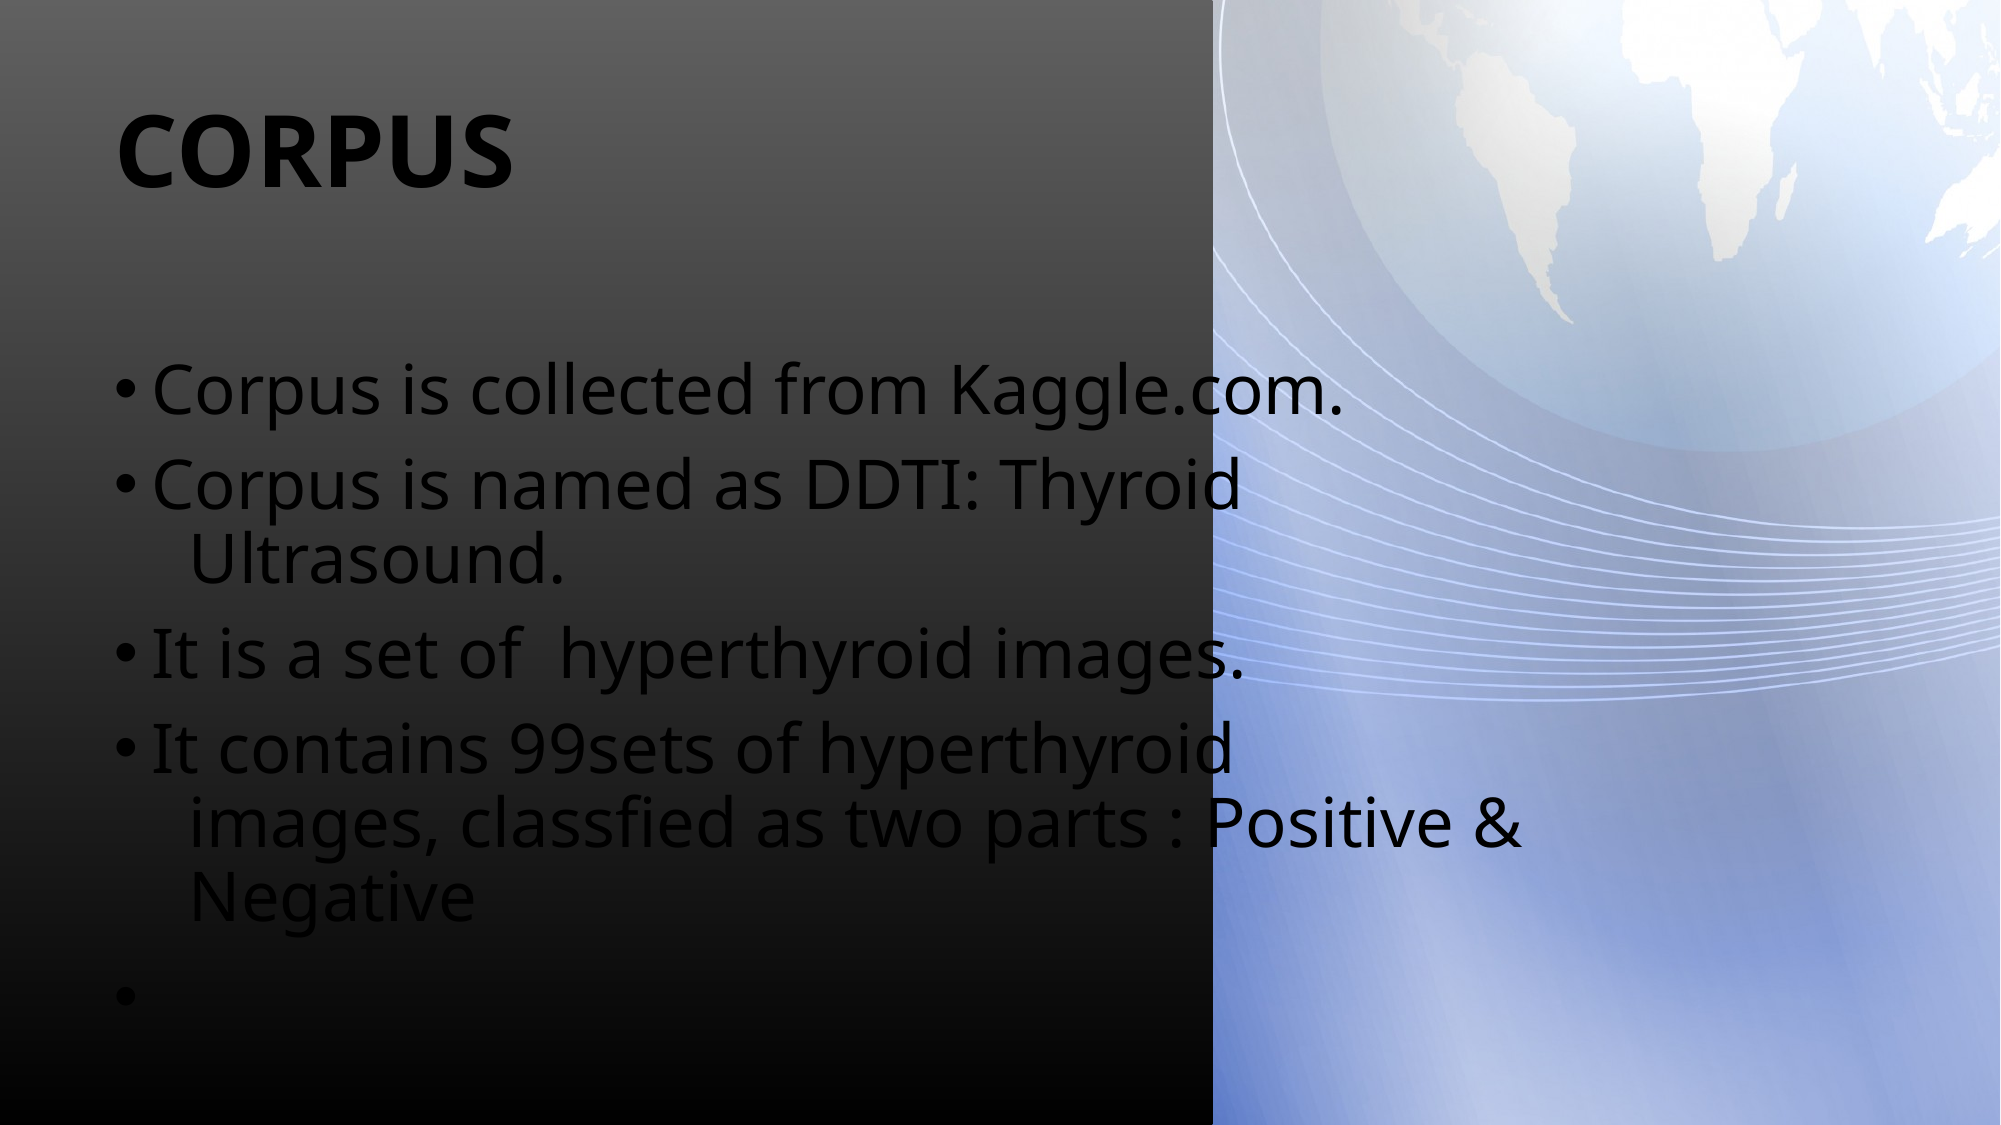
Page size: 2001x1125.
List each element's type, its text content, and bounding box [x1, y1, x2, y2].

picture [1212, 0, 2000, 1125]
text_box [0, 0, 1212, 1125]
list Corpus is collected from Kaggle.com. Corpus is named as DDTI: Thyroid Ultrasound. It is a set of hyperthyroid images. It contains 99sets of hyperthyroid images, classfied as two parts : Positive & Negative [99, 347, 1646, 962]
title CORPUS [99, 0, 727, 311]
